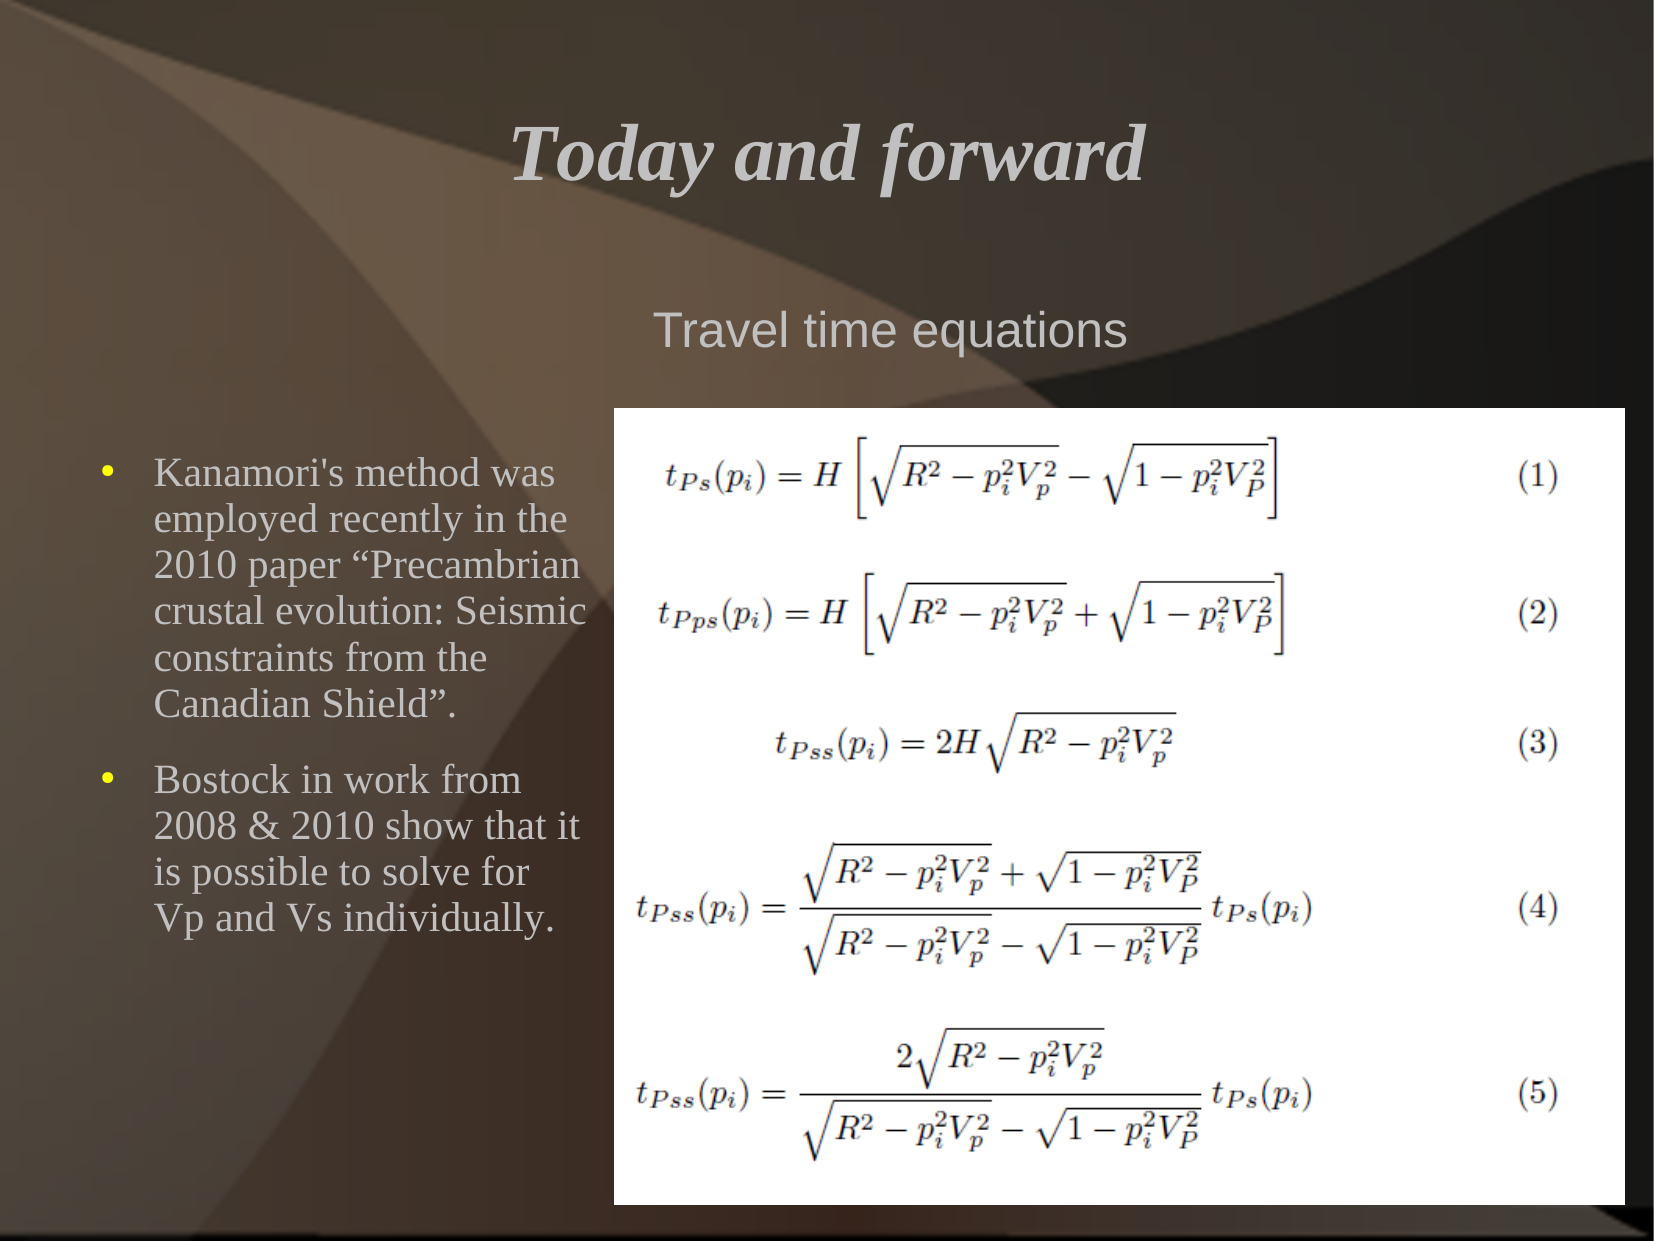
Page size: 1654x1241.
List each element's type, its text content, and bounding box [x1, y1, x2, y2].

list Kanamori's method was employed recently in the 2010 paper “Precambrian crustal evolution: Seismic constraints from the Canadian Shield”. Bostock in work from 2008 & 2010 show that it is possible to solve for Vp and Vs individually. [82, 448, 591, 1158]
title Today and forward [82, 49, 1571, 257]
text_box Travel time equations [637, 295, 1619, 369]
picture [0, 0, 1654, 1241]
